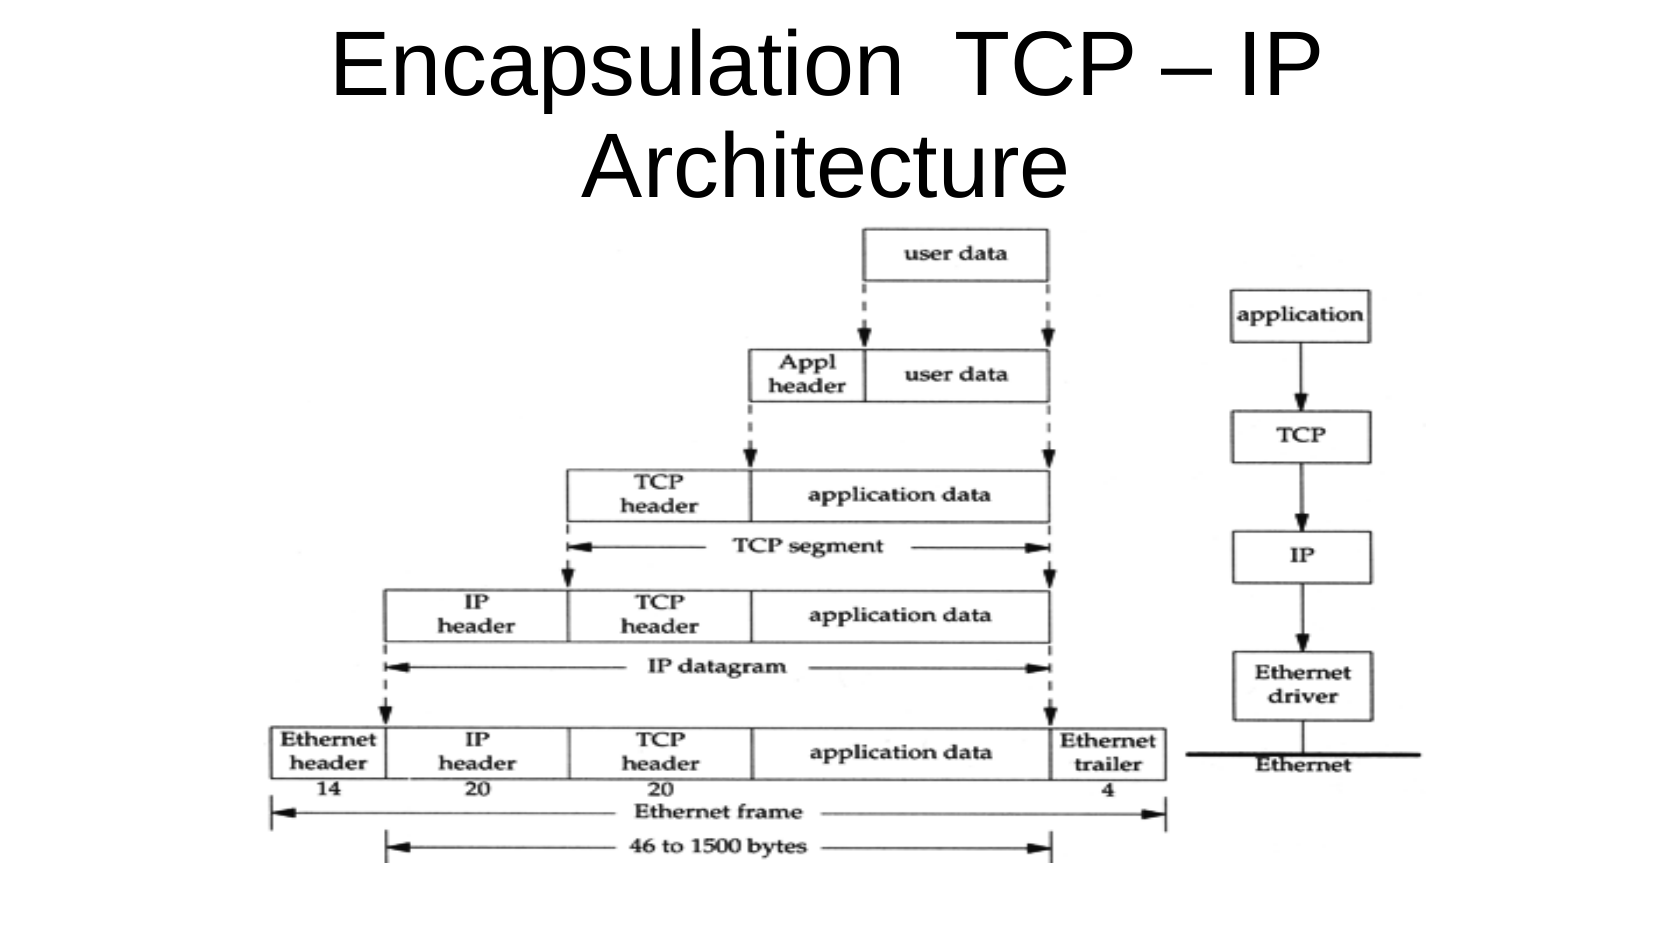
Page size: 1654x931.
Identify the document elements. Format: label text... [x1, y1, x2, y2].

picture [262, 224, 1426, 863]
title Encapsulation TCP – IP Architecture [82, 12, 1571, 218]
